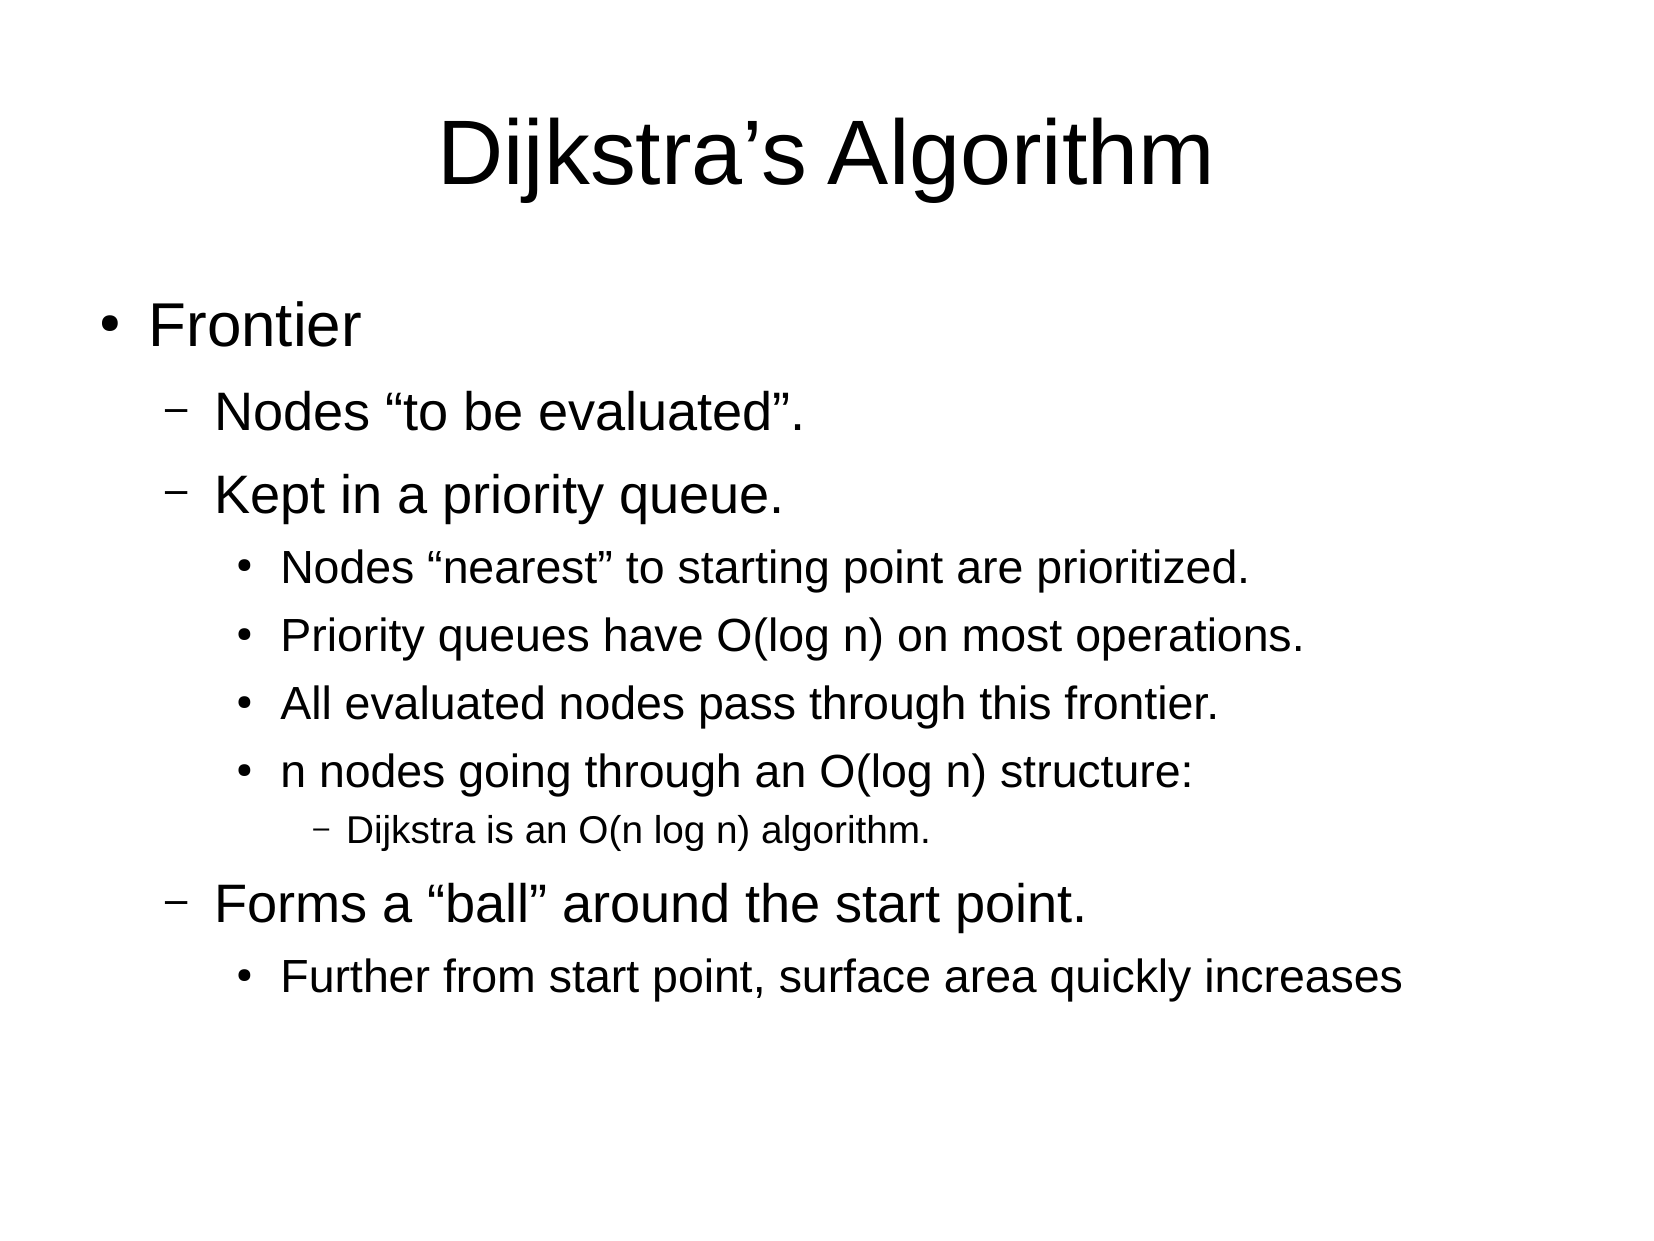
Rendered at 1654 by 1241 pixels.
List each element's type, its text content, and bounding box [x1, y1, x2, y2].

list Frontier Nodes “to be evaluated”. Kept in a priority queue. Nodes “nearest” to starting point are prioritized. Priority queues have O(log n) on most operations. All evaluated nodes pass through this frontier. n nodes going through an O(log n) structure: Dijkstra is an O(n log n) algorithm. Forms a “ball” around the start point. Further from start point, surface area quickly increases [82, 290, 1571, 1010]
title Dijkstra’s Algorithm [82, 49, 1571, 257]
